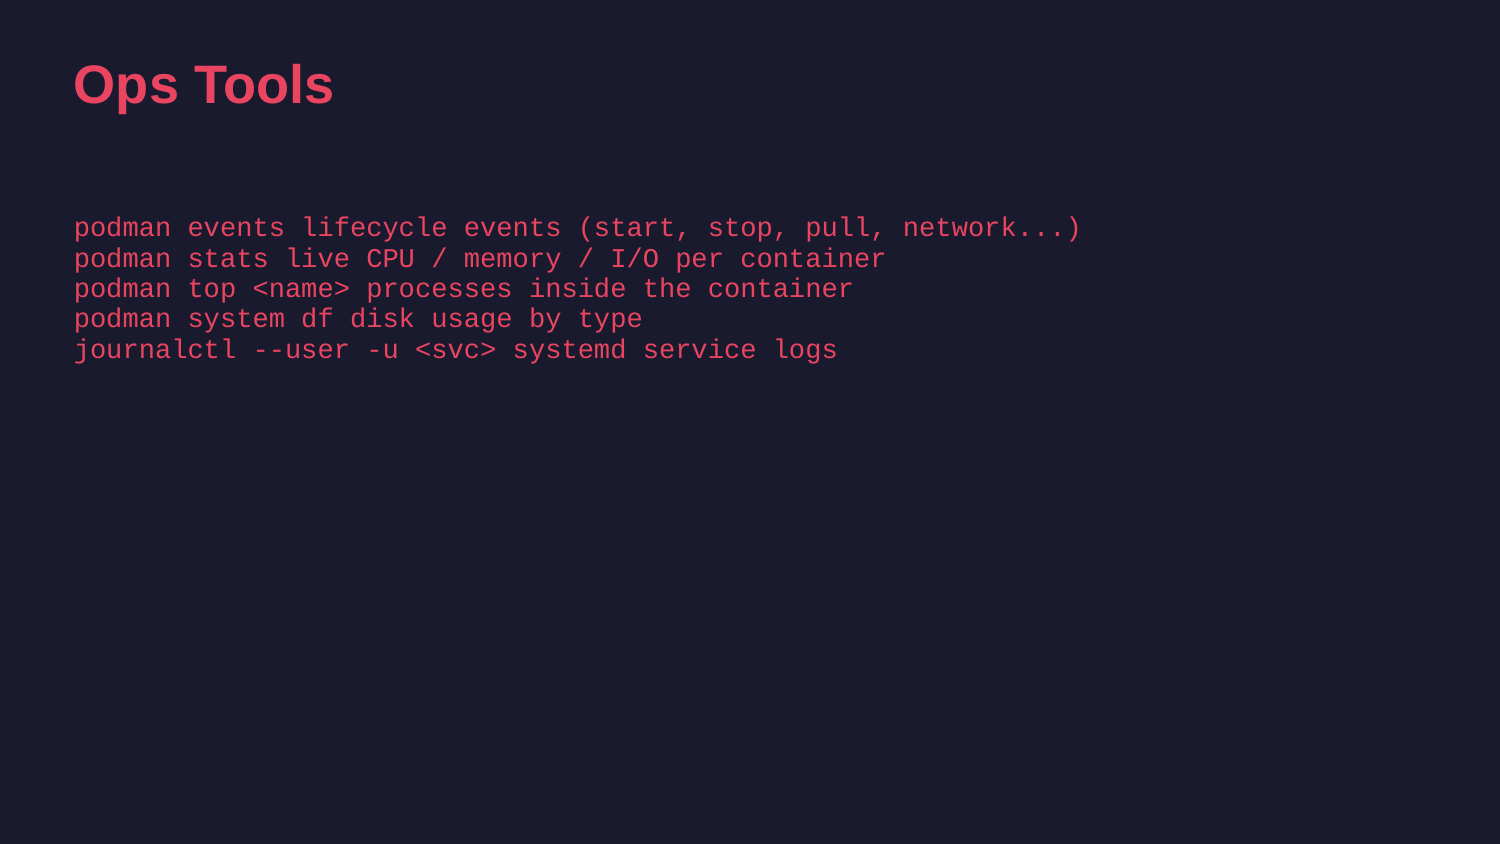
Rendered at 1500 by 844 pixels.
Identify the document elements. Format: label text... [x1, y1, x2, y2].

title Ops Tools [59, 47, 1441, 166]
text_box podman events lifecycle events (start, stop, pull, network...) podman stats live CPU / memory / I/O per container podman top <name> processes inside the container podman system df disk usage by type journalctl --user -u <svc> systemd service logs [59, 206, 1441, 798]
